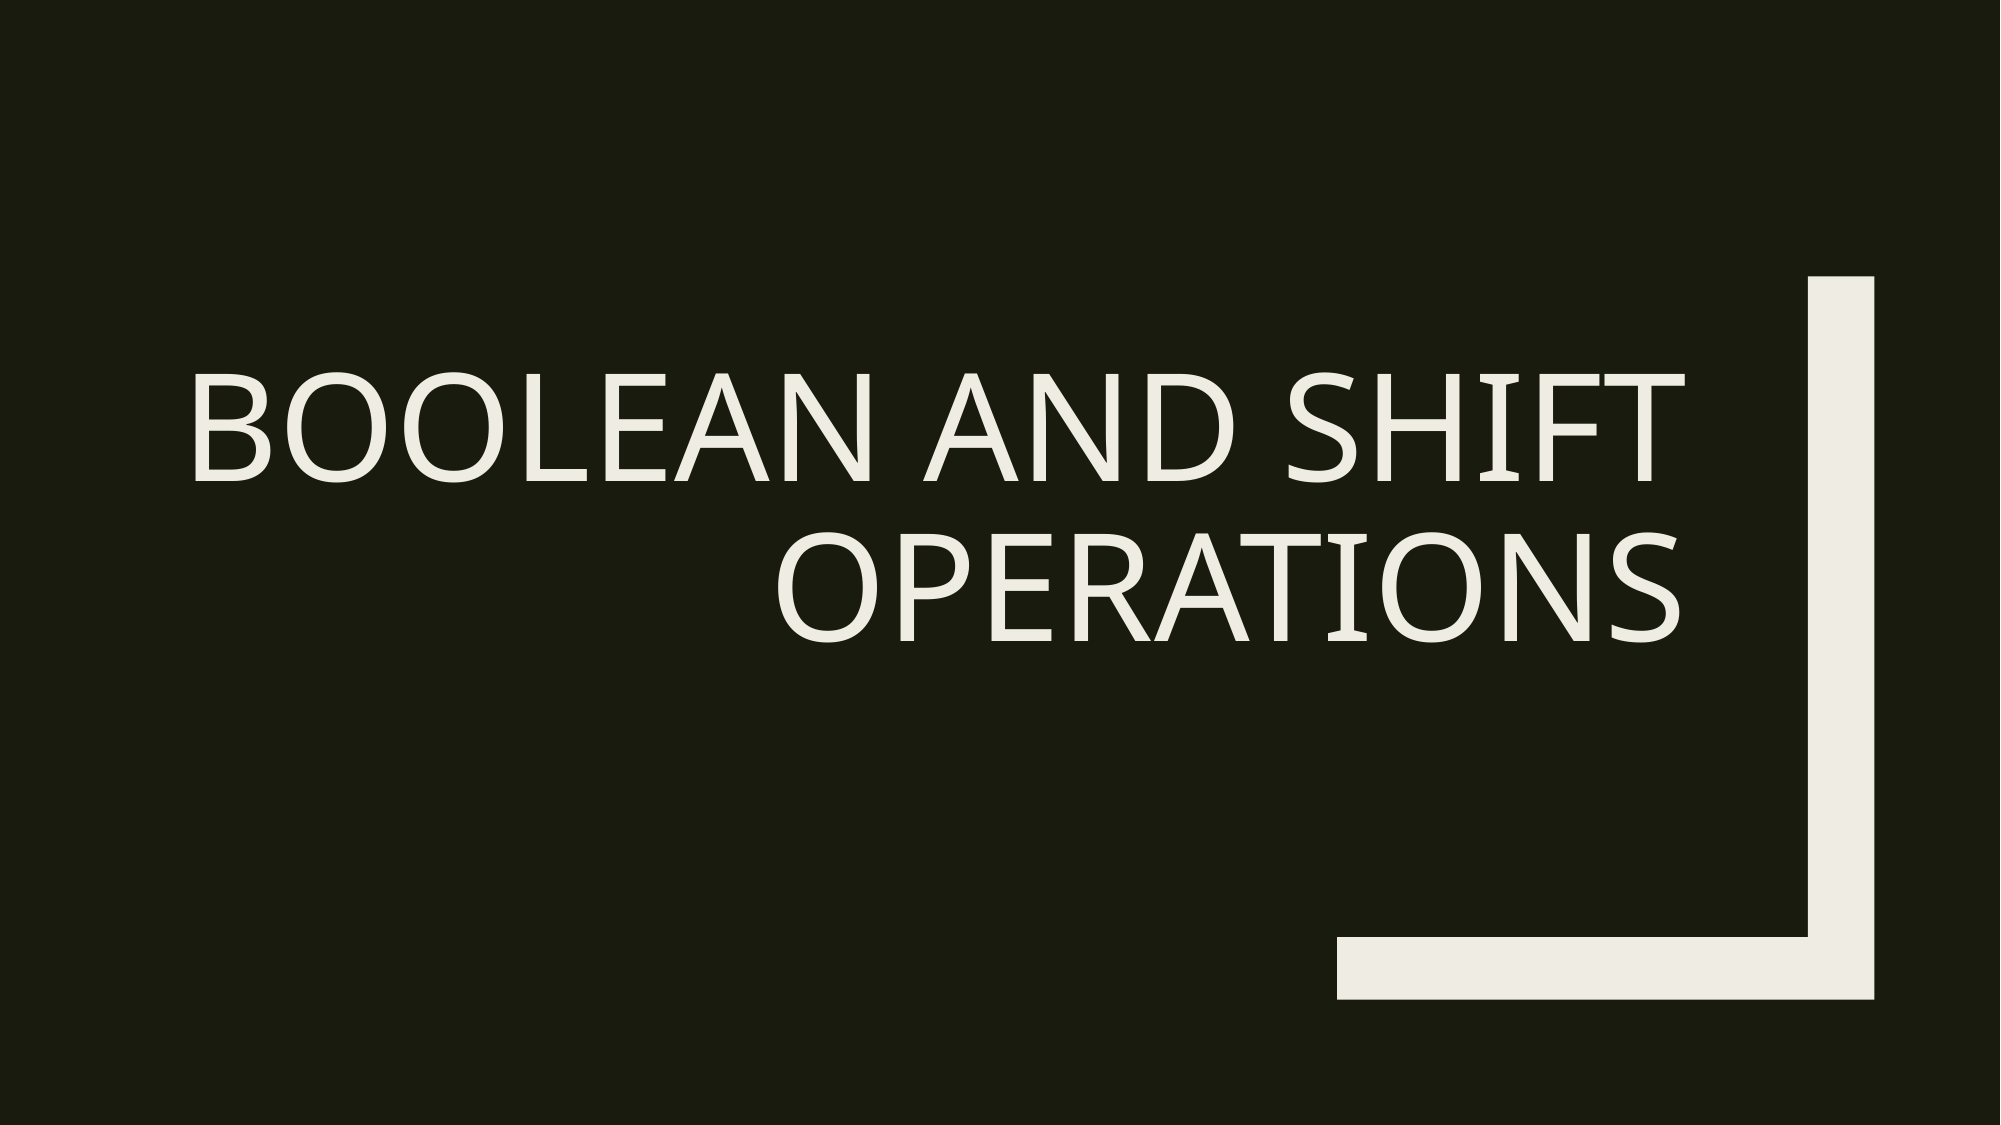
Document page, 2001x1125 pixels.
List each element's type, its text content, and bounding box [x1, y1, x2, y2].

title Boolean and Shift Operations [125, 213, 1703, 682]
